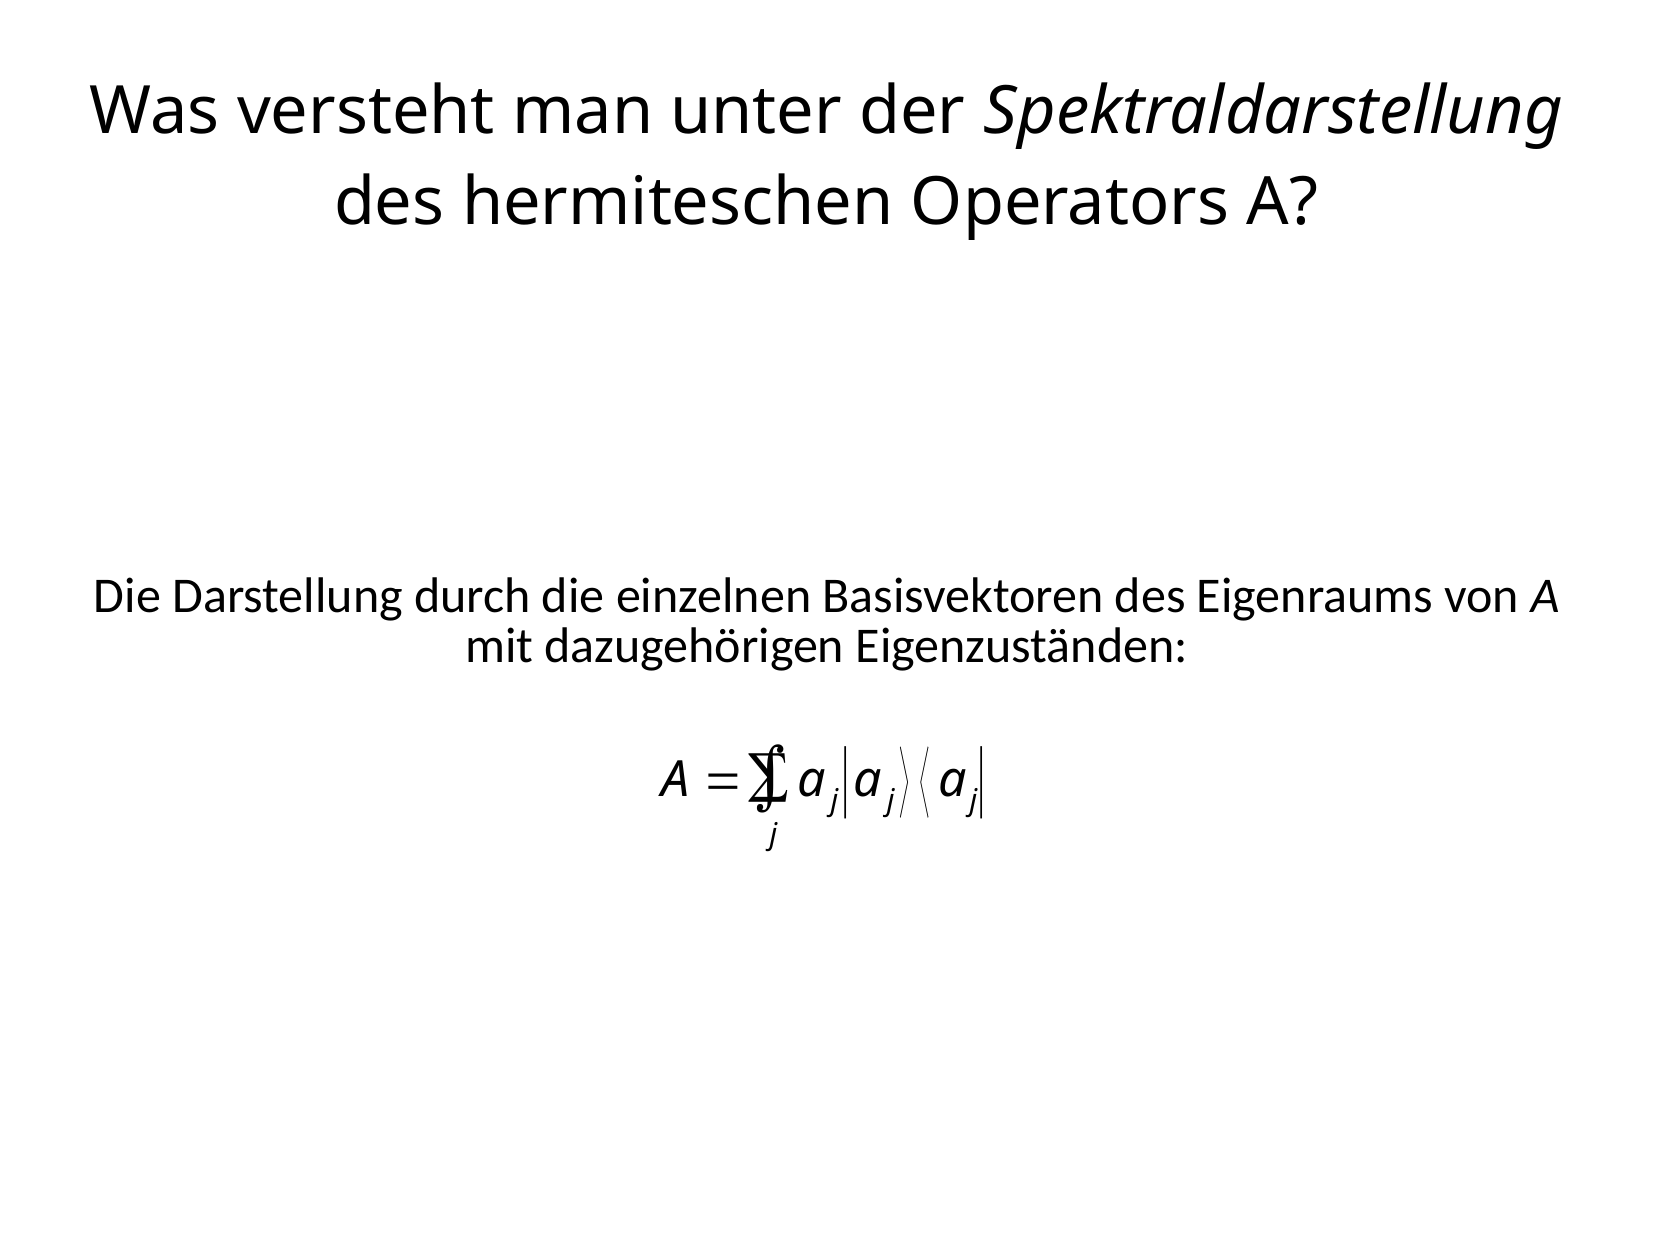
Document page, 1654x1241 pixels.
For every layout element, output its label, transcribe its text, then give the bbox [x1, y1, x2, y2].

chart [652, 741, 1001, 853]
title Was versteht man unter der Spektraldarstellung des hermiteschen Operators A? [82, 49, 1571, 257]
subtitle Die Darstellung durch die einzelnen Basisvektoren des Eigenraums von A mit dazugehörigen Eigenzuständen: [82, 290, 1571, 1010]
